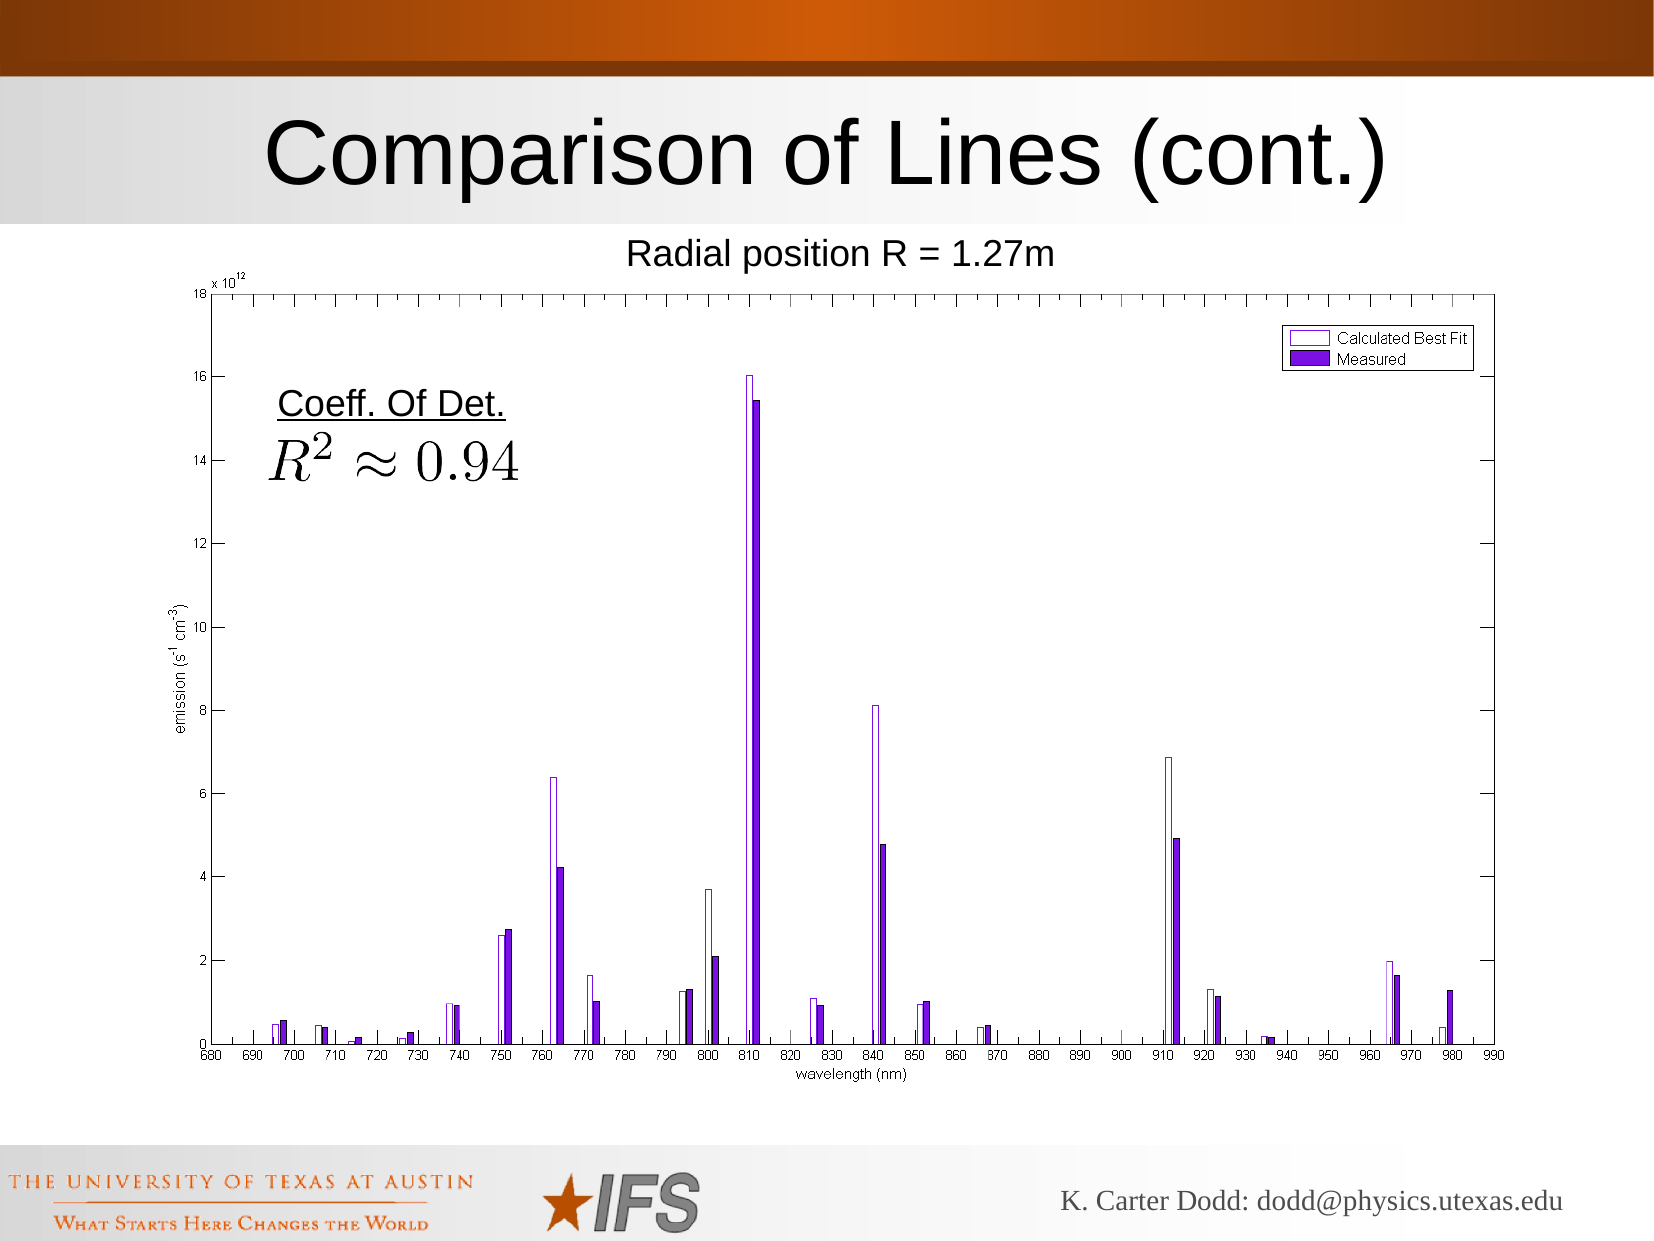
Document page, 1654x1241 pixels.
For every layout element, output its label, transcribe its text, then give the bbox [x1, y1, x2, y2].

title Comparison of Lines (cont.) [82, 56, 1571, 224]
picture [0, 0, 1654, 1241]
text_box Coeff. Of Det. [262, 375, 522, 429]
text_box Radial position R = 1.27m [611, 225, 1082, 282]
